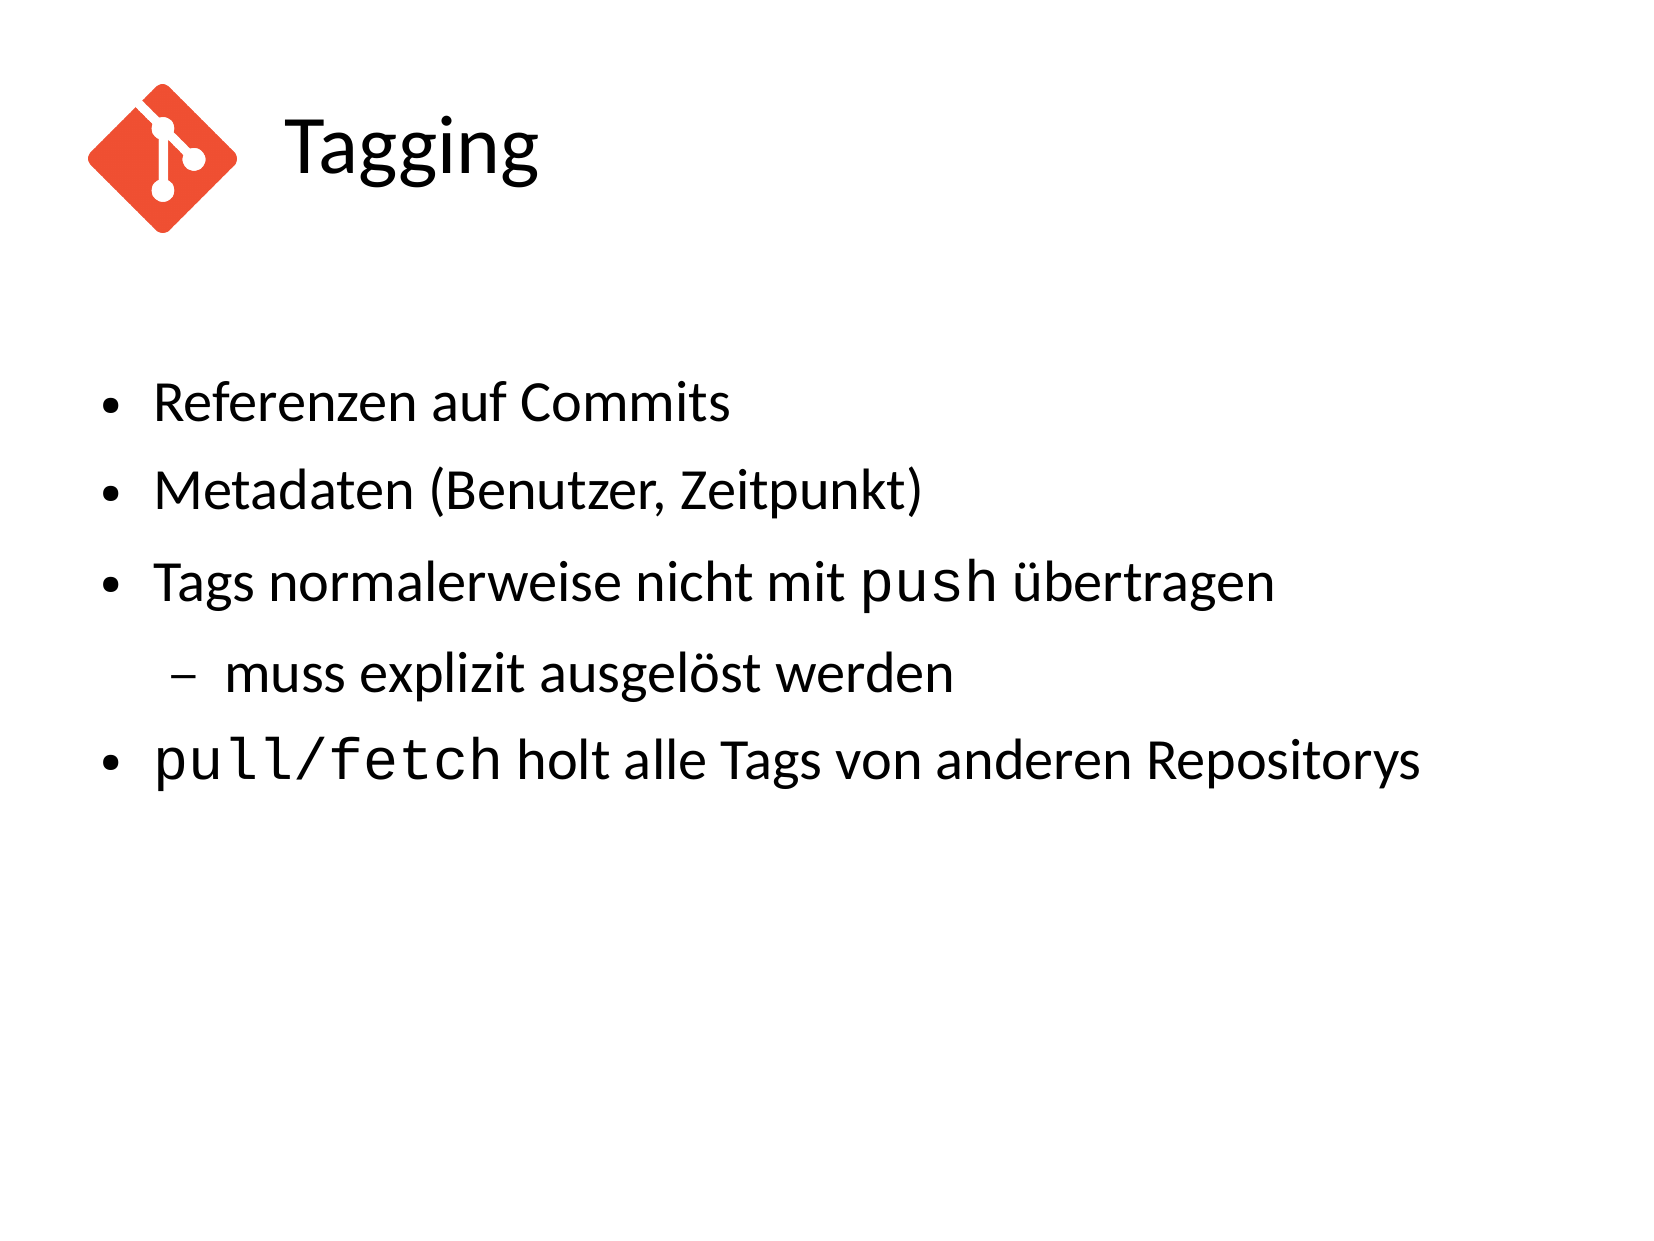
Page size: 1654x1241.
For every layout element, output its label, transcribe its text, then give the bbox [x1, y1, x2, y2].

list Referenzen auf Commits Metadaten (Benutzer, Zeitpunkt) Tags normalerweise nicht mit push übertragen muss explizit ausgelöst werden pull/fetch holt alle Tags von anderen Repositorys [82, 290, 1571, 1152]
picture [88, 84, 237, 233]
title Tagging [265, 49, 1571, 257]
